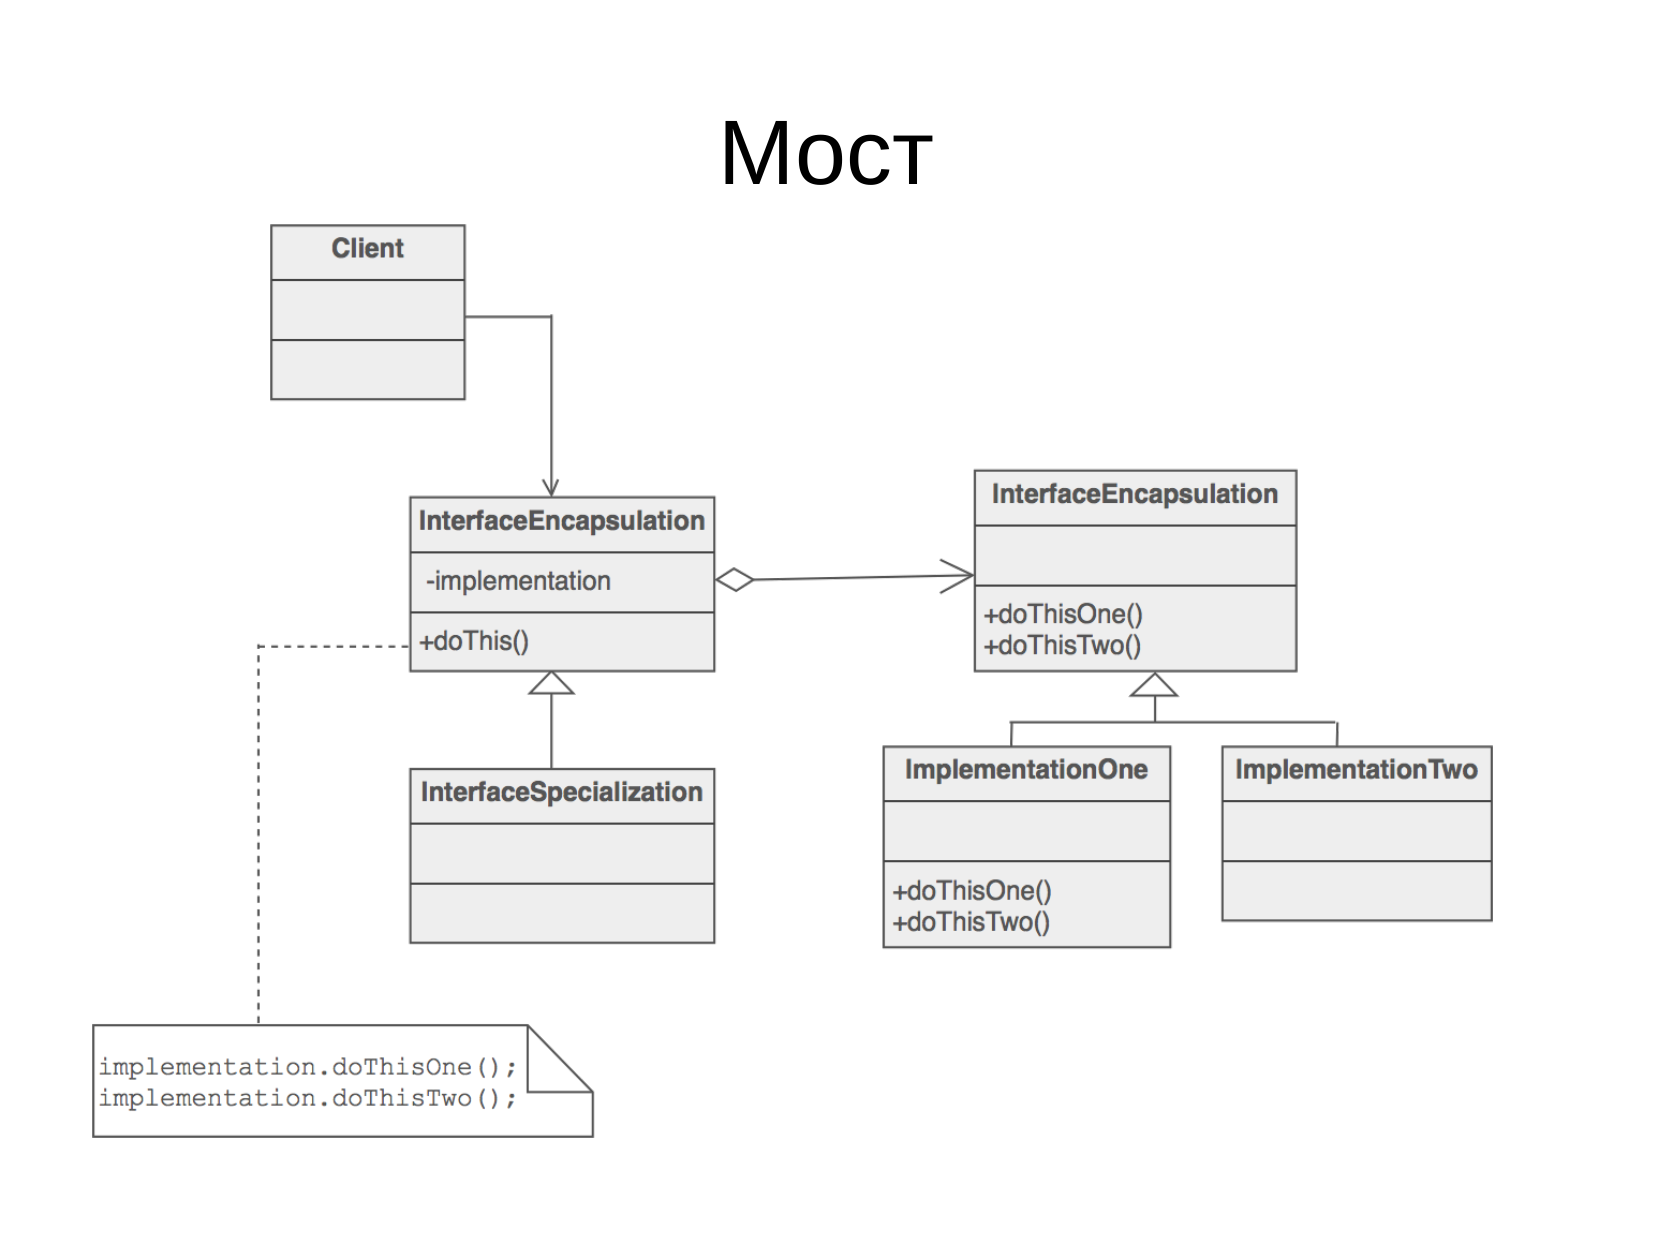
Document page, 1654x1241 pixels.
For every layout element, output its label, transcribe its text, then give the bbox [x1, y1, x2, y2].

picture [88, 220, 1495, 1141]
title Мост [82, 49, 1571, 257]
